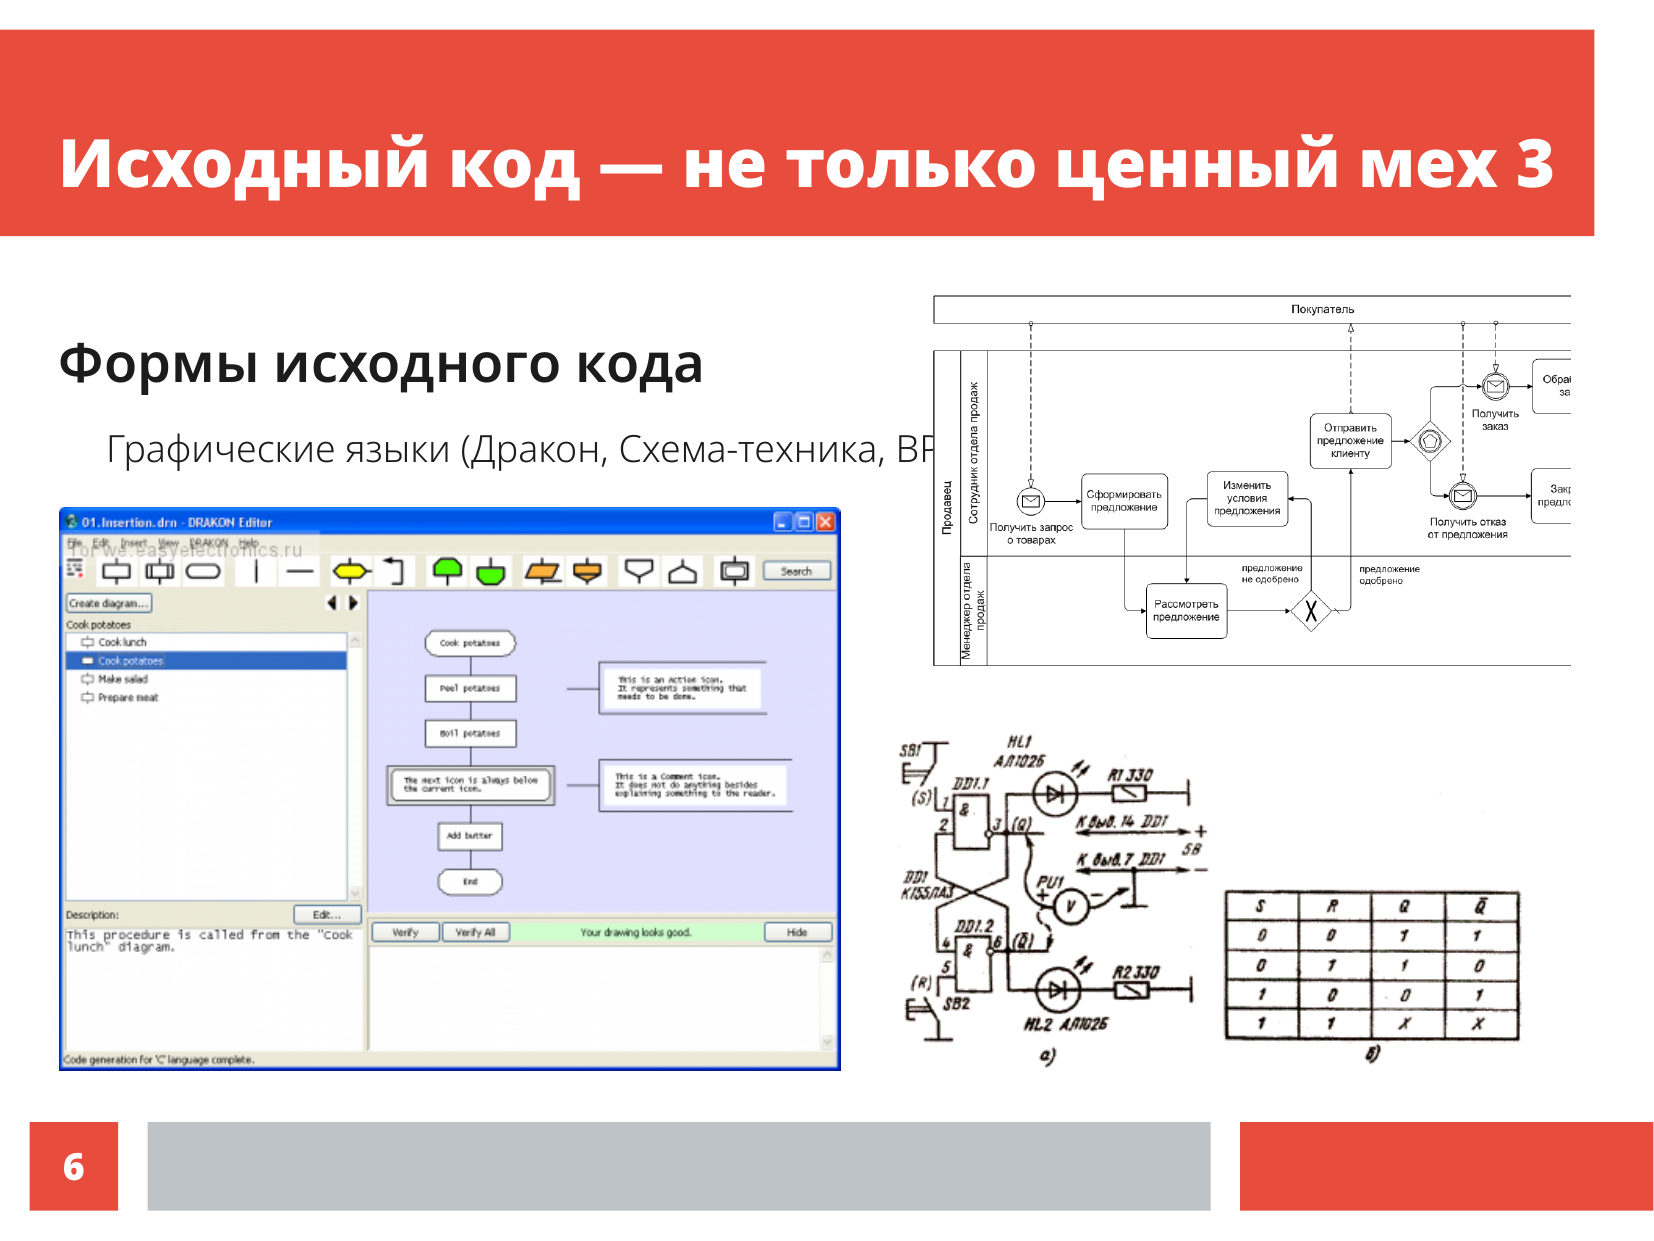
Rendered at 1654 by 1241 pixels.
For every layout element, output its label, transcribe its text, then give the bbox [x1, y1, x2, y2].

picture [933, 295, 1571, 666]
list Формы исходного кода Графические языки (Дракон, Схема-техника, BPMn) [59, 324, 1565, 1093]
picture [59, 507, 841, 1071]
title Исходный код — не только ценный мех 3 [59, 59, 1595, 207]
picture [897, 732, 1523, 1069]
